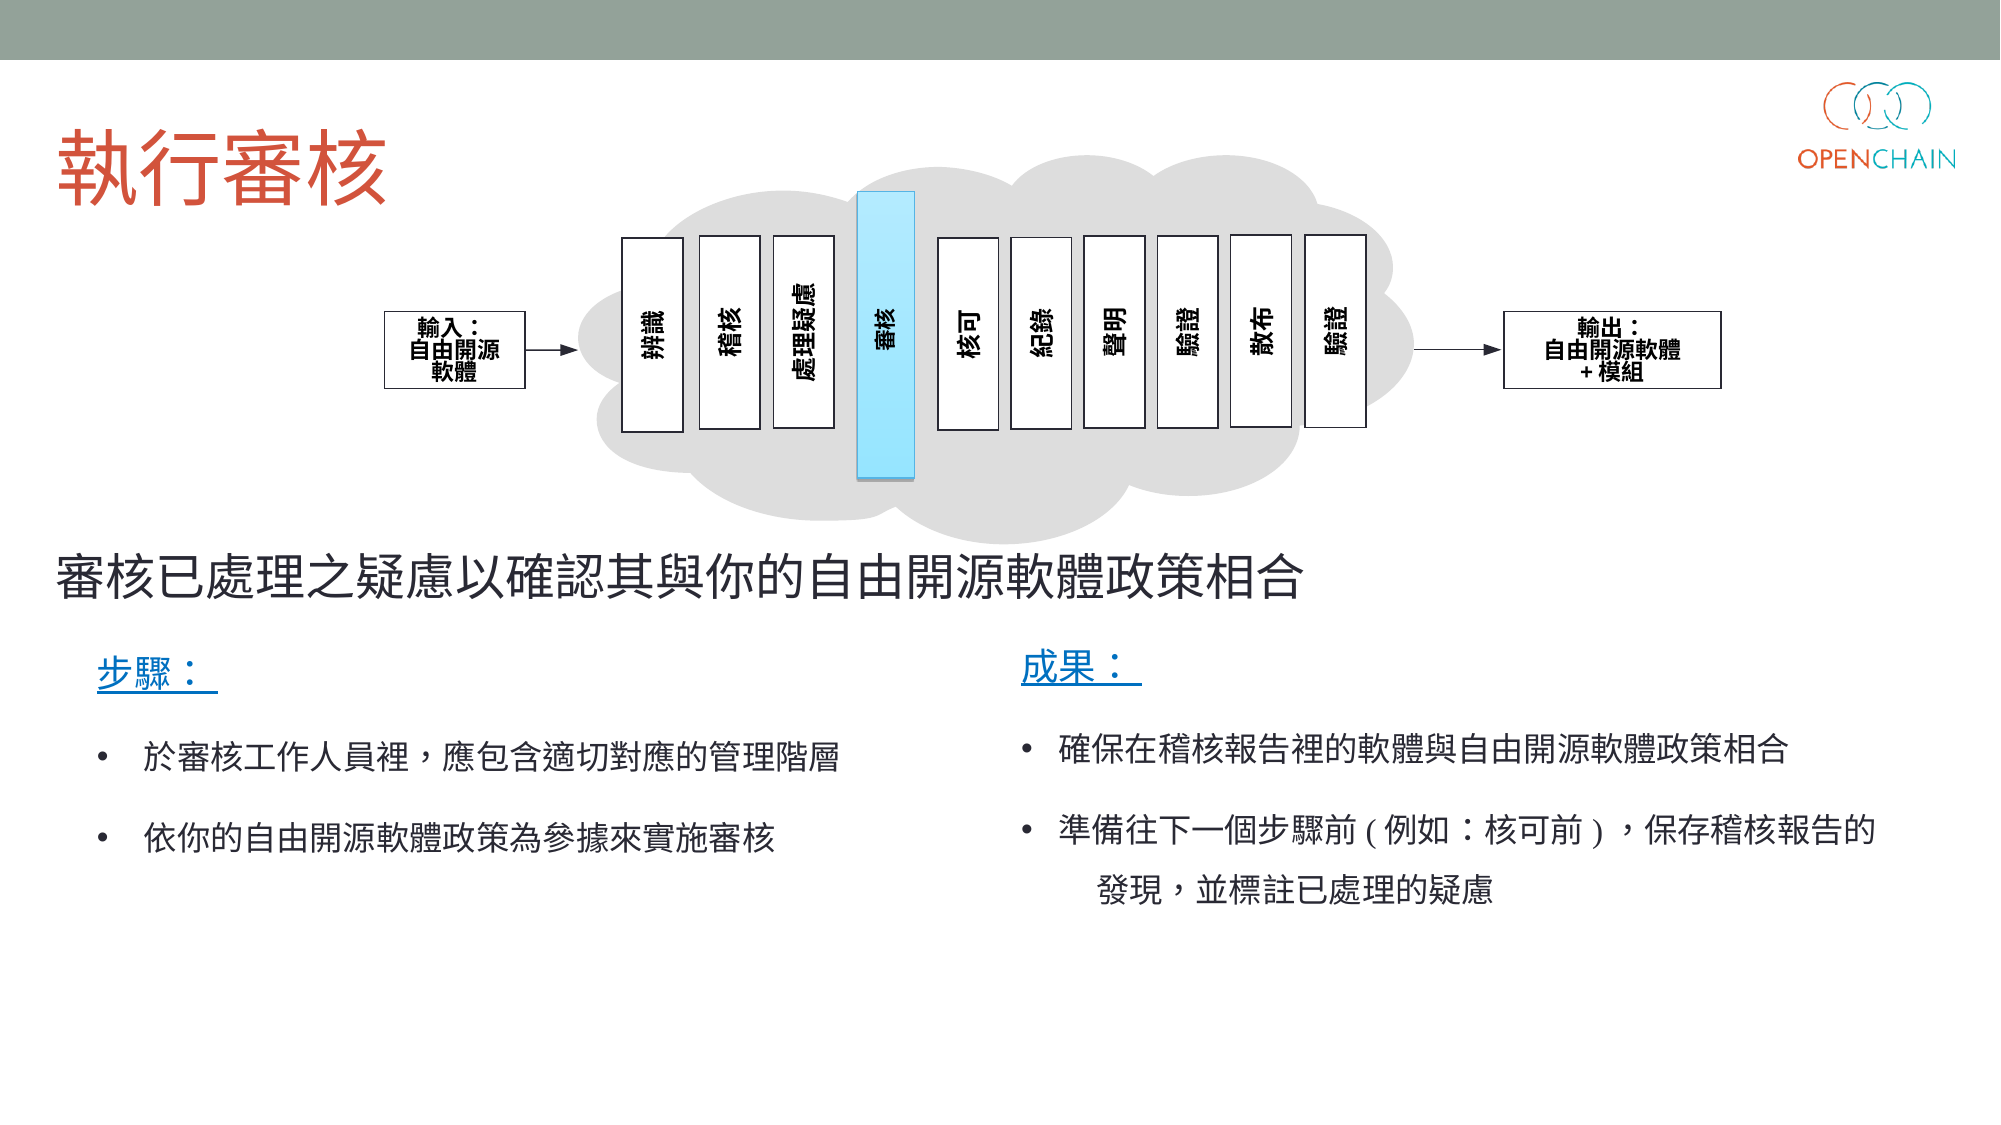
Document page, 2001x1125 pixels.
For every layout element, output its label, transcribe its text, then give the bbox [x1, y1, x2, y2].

text_box 處理疑慮 [774, 248, 834, 428]
text_box 輸入： 自由開源軟體 [384, 312, 525, 388]
text_box 輸出： 自由開源軟體 +模組 [1504, 312, 1721, 388]
text_box [578, 248, 1305, 538]
text_box 稽核 [699, 248, 760, 429]
text_box 成果： 確保在稽核報告裡的軟體與自由開源軟體政策相合 準備往下一個步驟前(例如：核可前)，保存稽核報告的發現，並標註已處理的疑慮 [1005, 614, 1898, 1078]
text_box 執行審核 [40, 84, 1841, 248]
text_box 步驟： 於審核工作人員裡，應包含適切對應的管理階層 依你的自由開源軟體政策為參據來實施審核 [81, 620, 961, 1075]
text_box 驗證 [1157, 248, 1218, 428]
text_box [1366, 248, 1414, 407]
text_box 辨識 [622, 248, 683, 432]
text_box 驗證 [1305, 248, 1366, 427]
text_box 核可 [938, 248, 999, 430]
text_box 審核 [856, 248, 913, 474]
text_box 散布 [1231, 248, 1291, 427]
text_box 審核已處理之疑慮以確認其與你的自由開源軟體政策相合 [40, 538, 2000, 614]
text_box 聲明 [1084, 248, 1145, 428]
text_box 紀錄 [1011, 248, 1071, 429]
